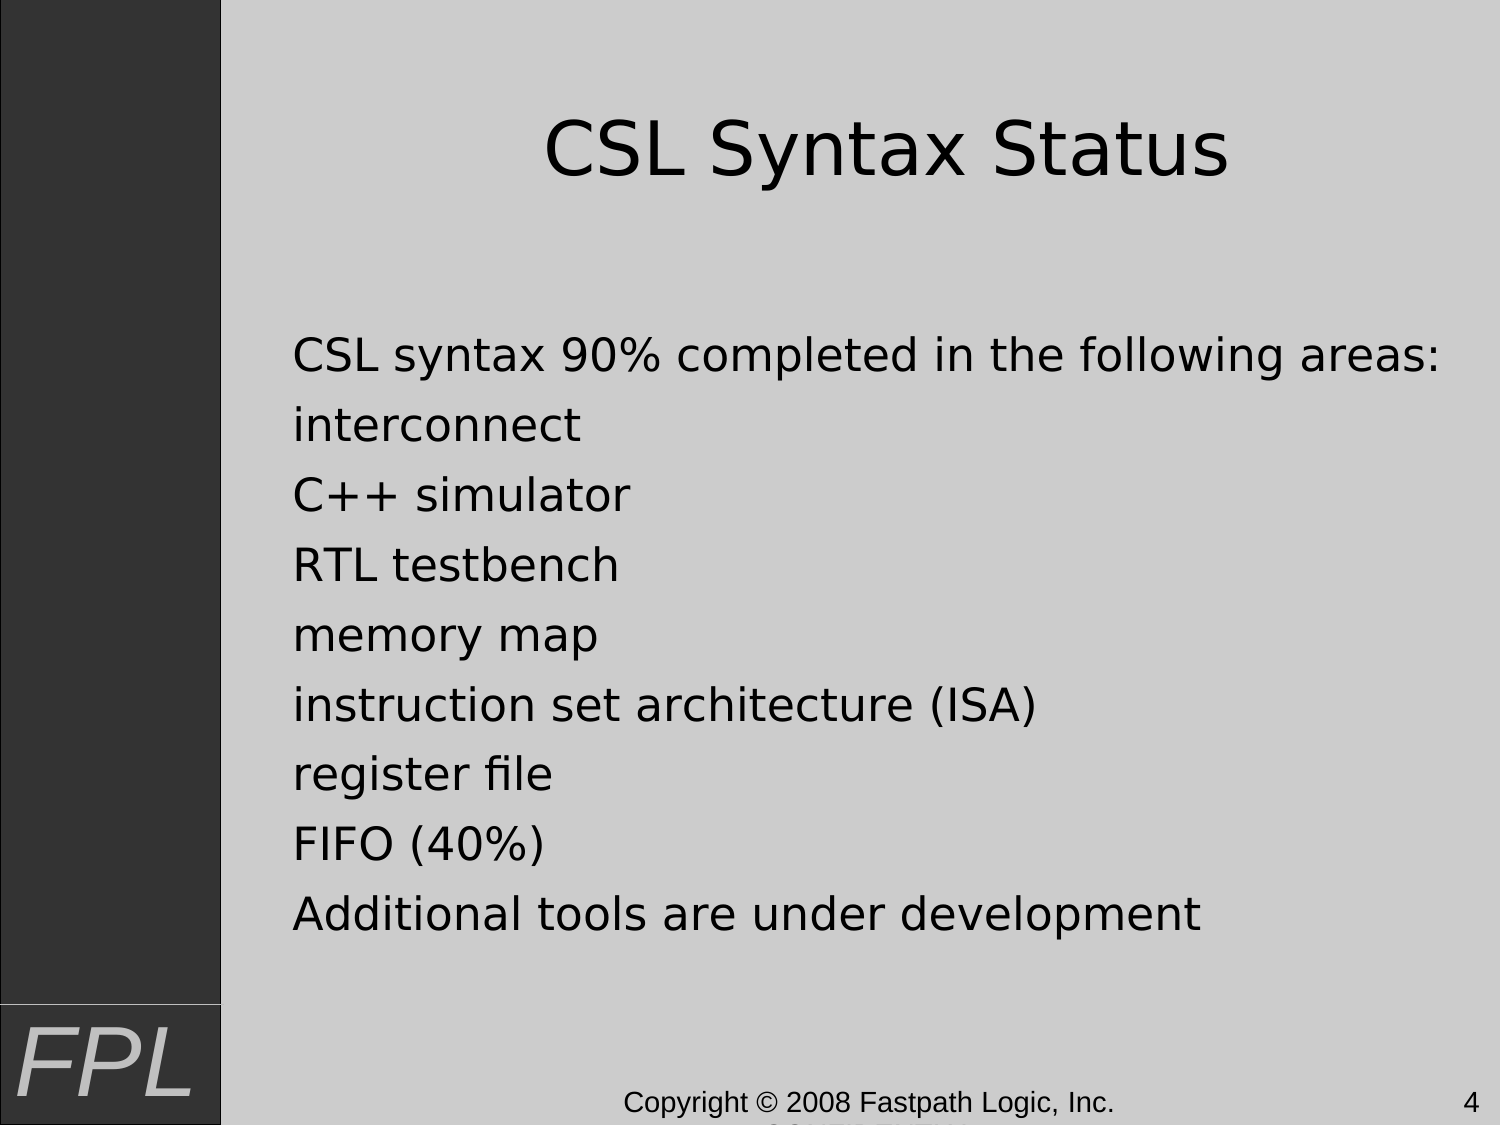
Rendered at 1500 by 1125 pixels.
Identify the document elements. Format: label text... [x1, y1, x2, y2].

title CSL Syntax Status [387, 52, 1388, 248]
subtitle CSL syntax 90% completed in the following areas: interconnect C++ simulator RTL testbench memory map instruction set architecture (ISA) register file FIFO (40%) Additional tools are under development [292, 250, 1483, 1073]
